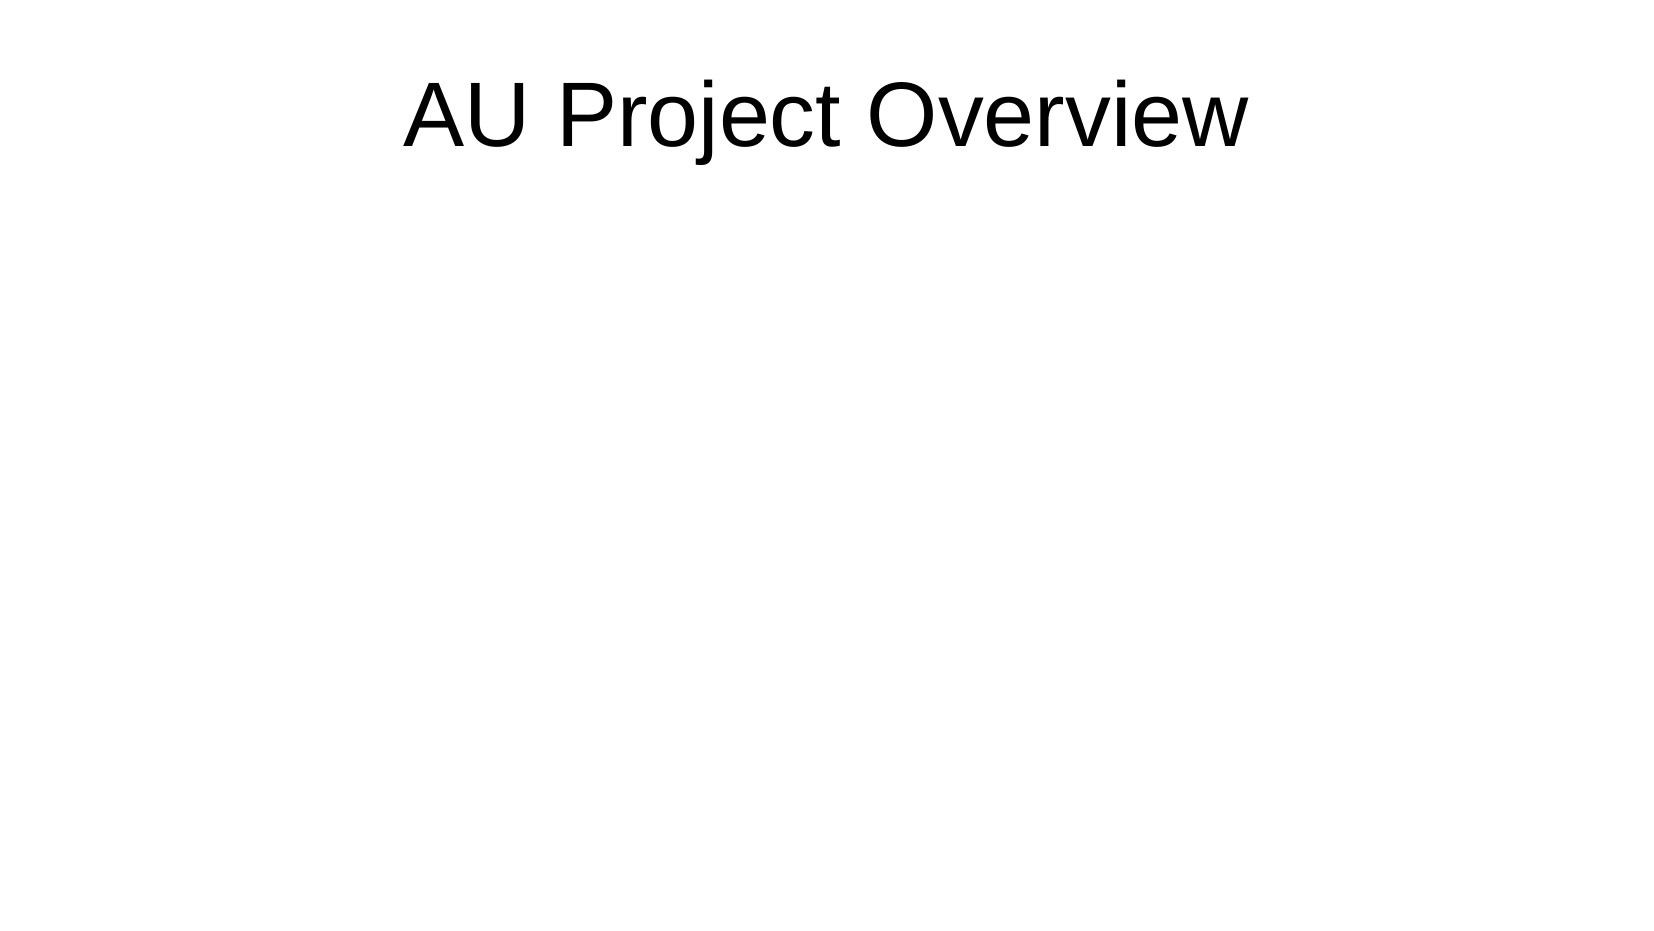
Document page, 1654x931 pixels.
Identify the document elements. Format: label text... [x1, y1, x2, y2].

title AU Project Overview [82, 37, 1571, 193]
